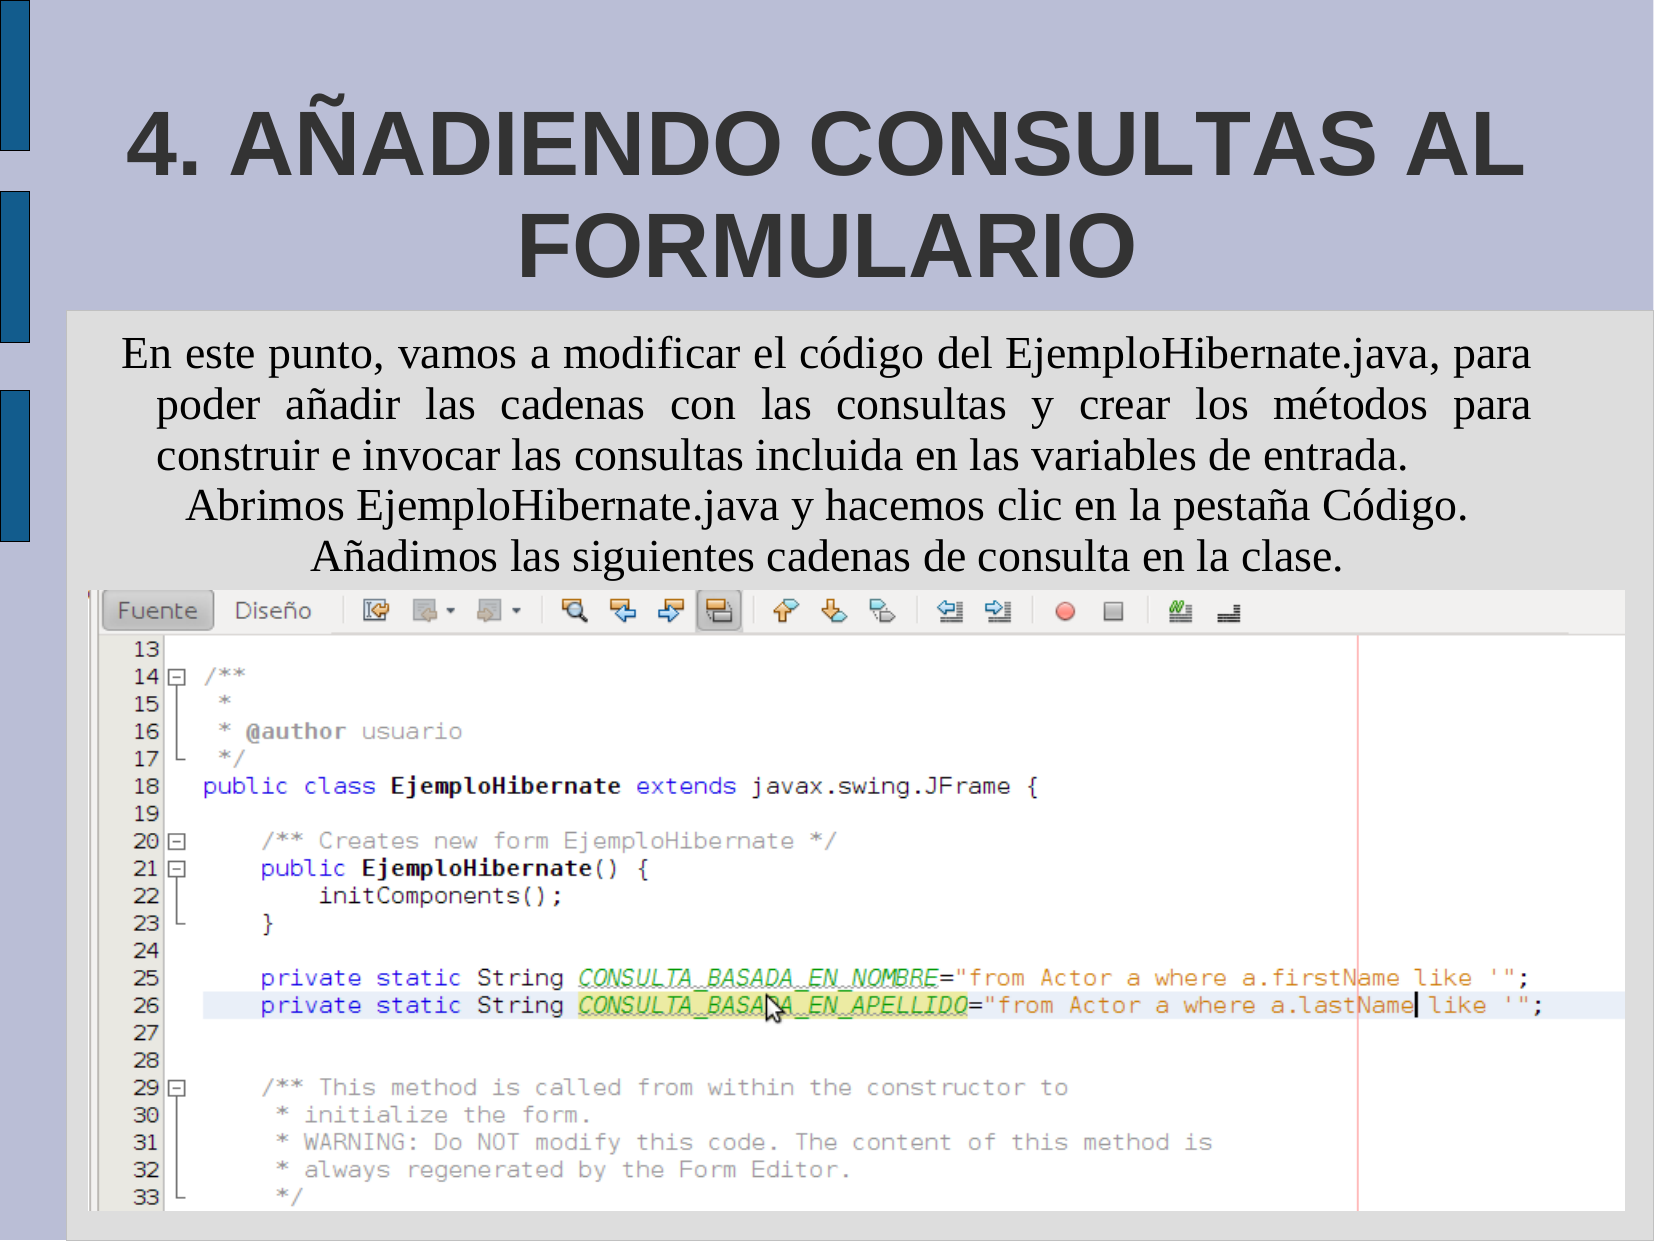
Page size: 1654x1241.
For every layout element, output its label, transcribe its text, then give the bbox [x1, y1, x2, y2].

title 4. AÑADIENDO CONSULTAS AL FORMULARIO [121, 92, 1534, 298]
picture [88, 590, 1625, 1211]
subtitle En este punto, vamos a modificar el código del EjemploHibernate.java, para poder añadir las cadenas con las consultas y crear los métodos para construir e invocar las consultas incluida en las variables de entrada. Abrimos EjemploHibernate.java y hacemos clic en la pestaña Código. Añadimos las siguientes cadenas de consulta en la clase. [121, 318, 1534, 590]
